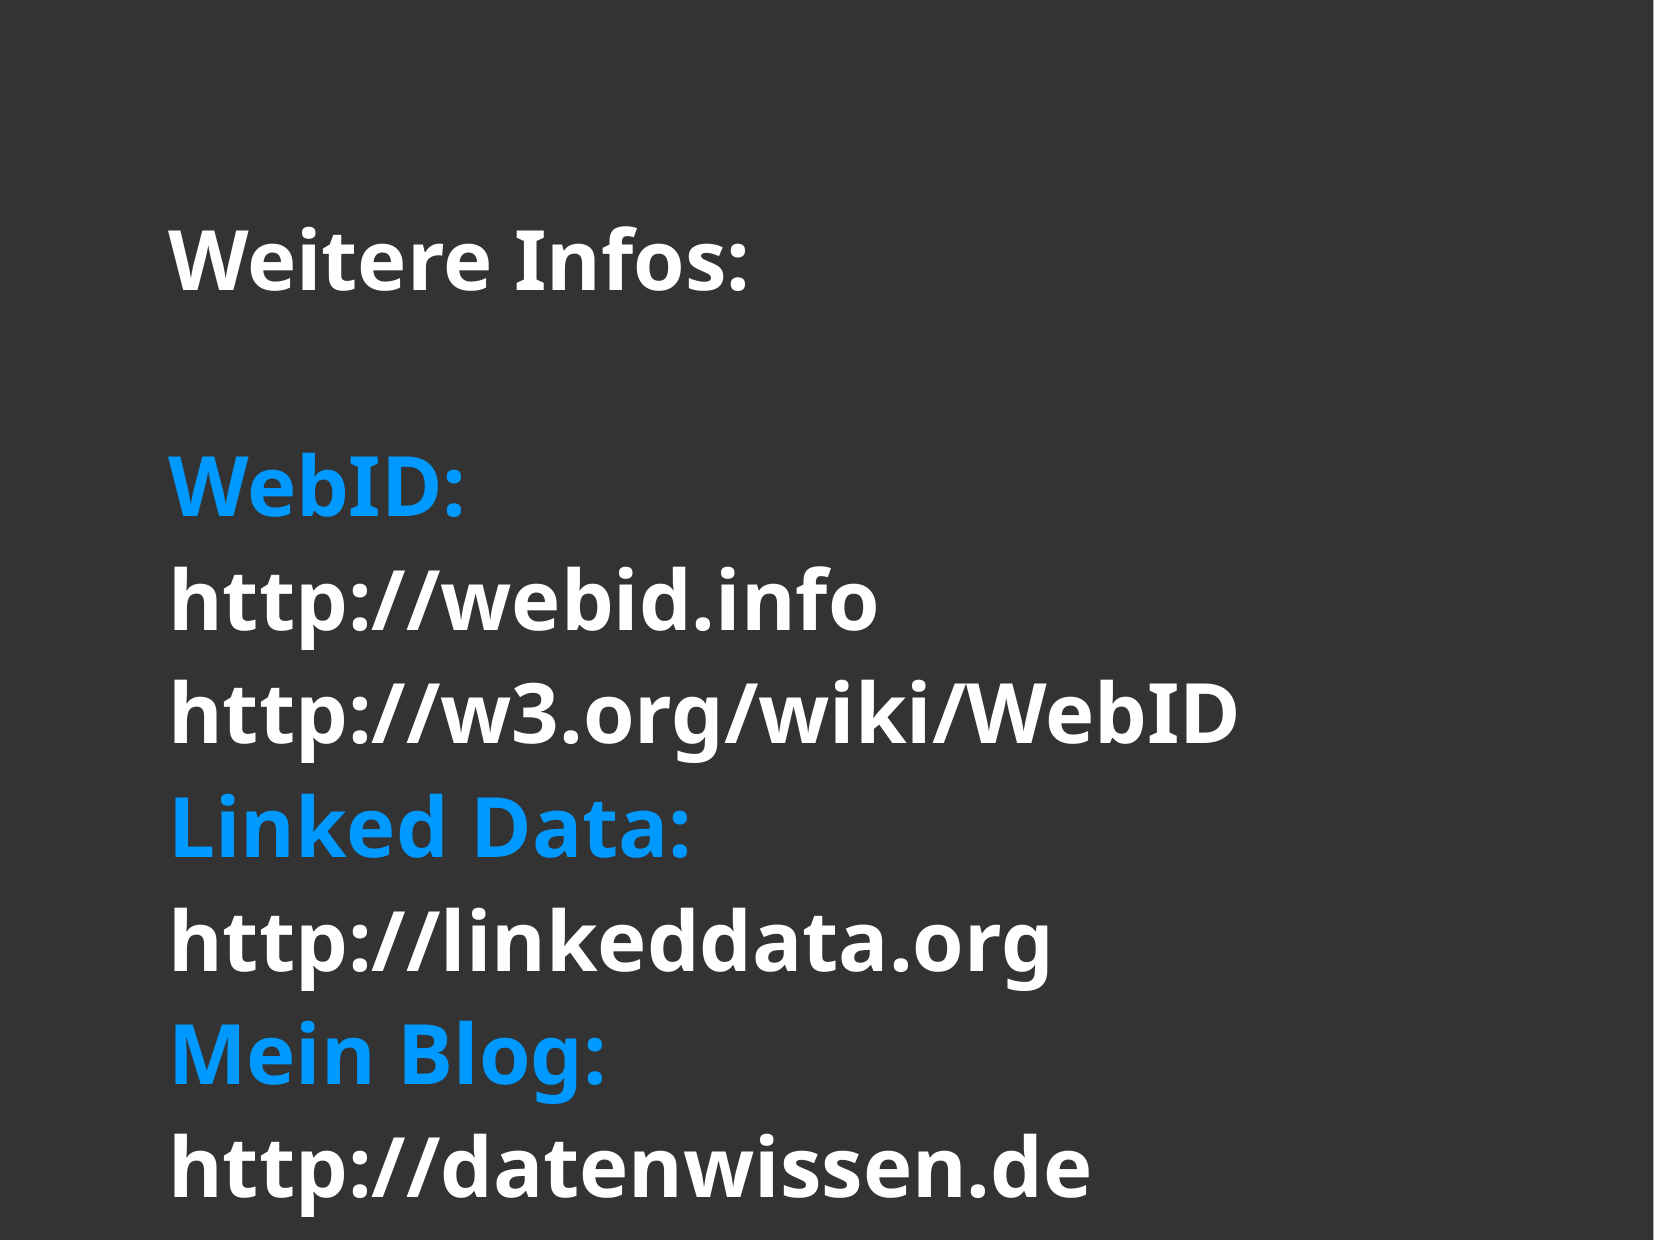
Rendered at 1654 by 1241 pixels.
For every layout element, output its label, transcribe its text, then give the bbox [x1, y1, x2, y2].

text_box Weitere Infos: WebID: http://webid.info http://w3.org/wiki/WebID Linked Data: http://linkeddata.org Mein Blog: http://datenwissen.de [153, 193, 1465, 1141]
